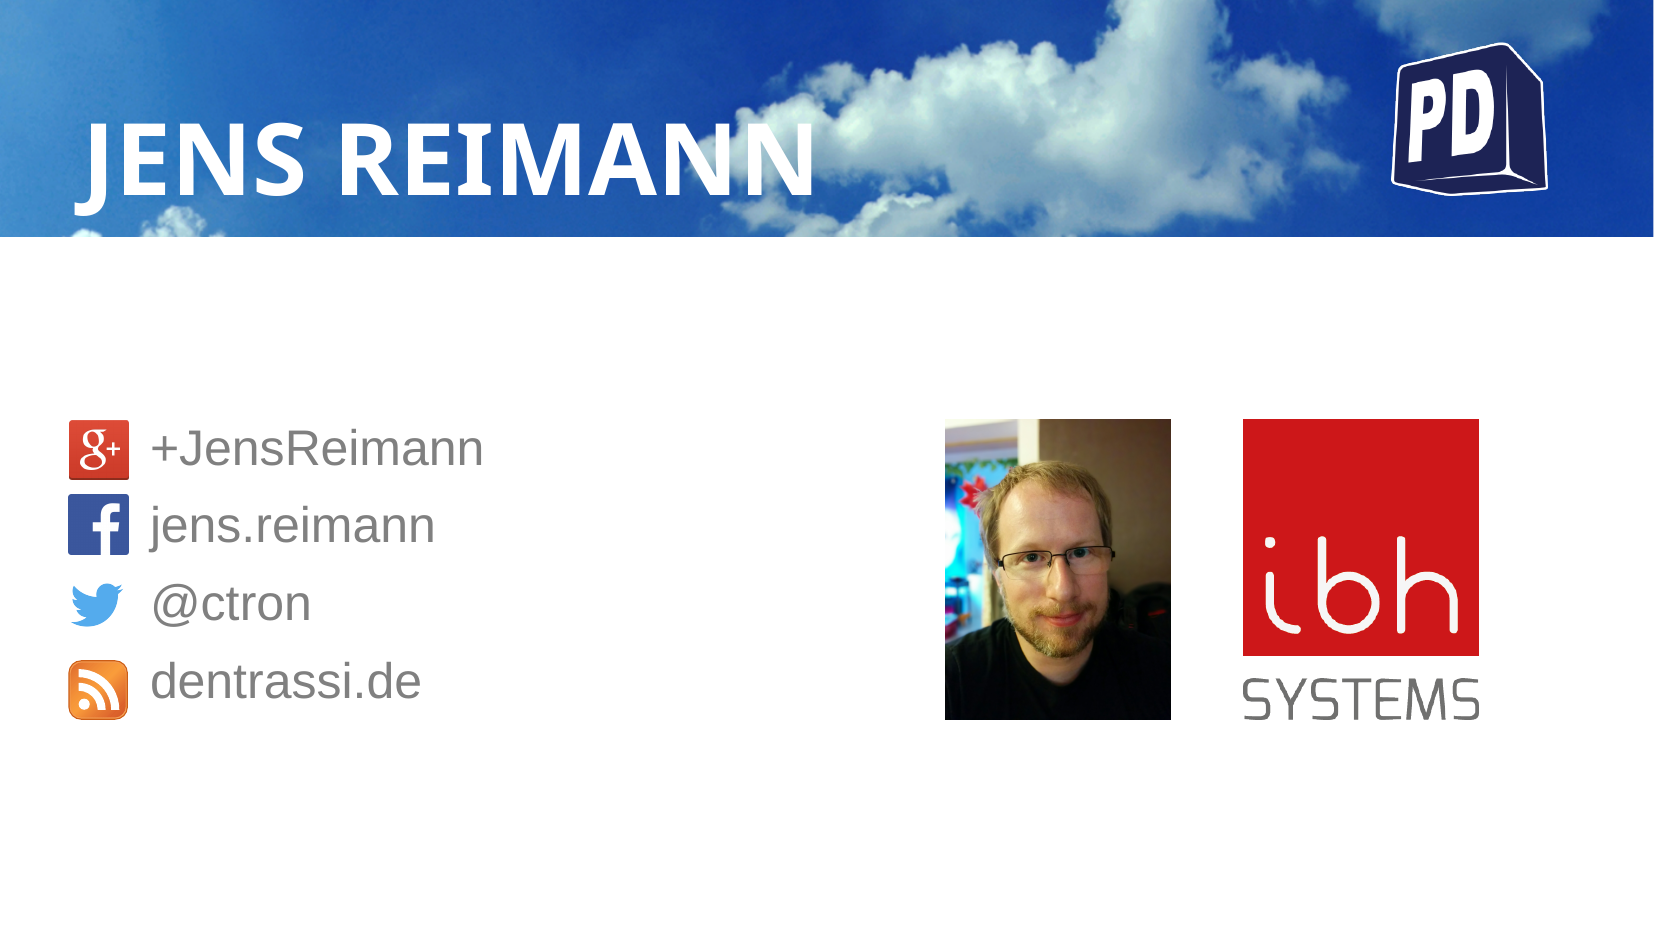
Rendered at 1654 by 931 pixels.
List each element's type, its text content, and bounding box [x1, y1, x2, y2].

picture [68, 494, 129, 556]
picture [945, 419, 1171, 721]
list +JensReimann jens.reimann @ctron dentrassi.de [150, 420, 1571, 811]
picture [0, 0, 1654, 237]
picture [1243, 419, 1479, 721]
picture [57, 566, 136, 646]
title JENS REIMANN [82, 78, 1261, 234]
picture [69, 420, 129, 481]
picture [68, 660, 129, 721]
